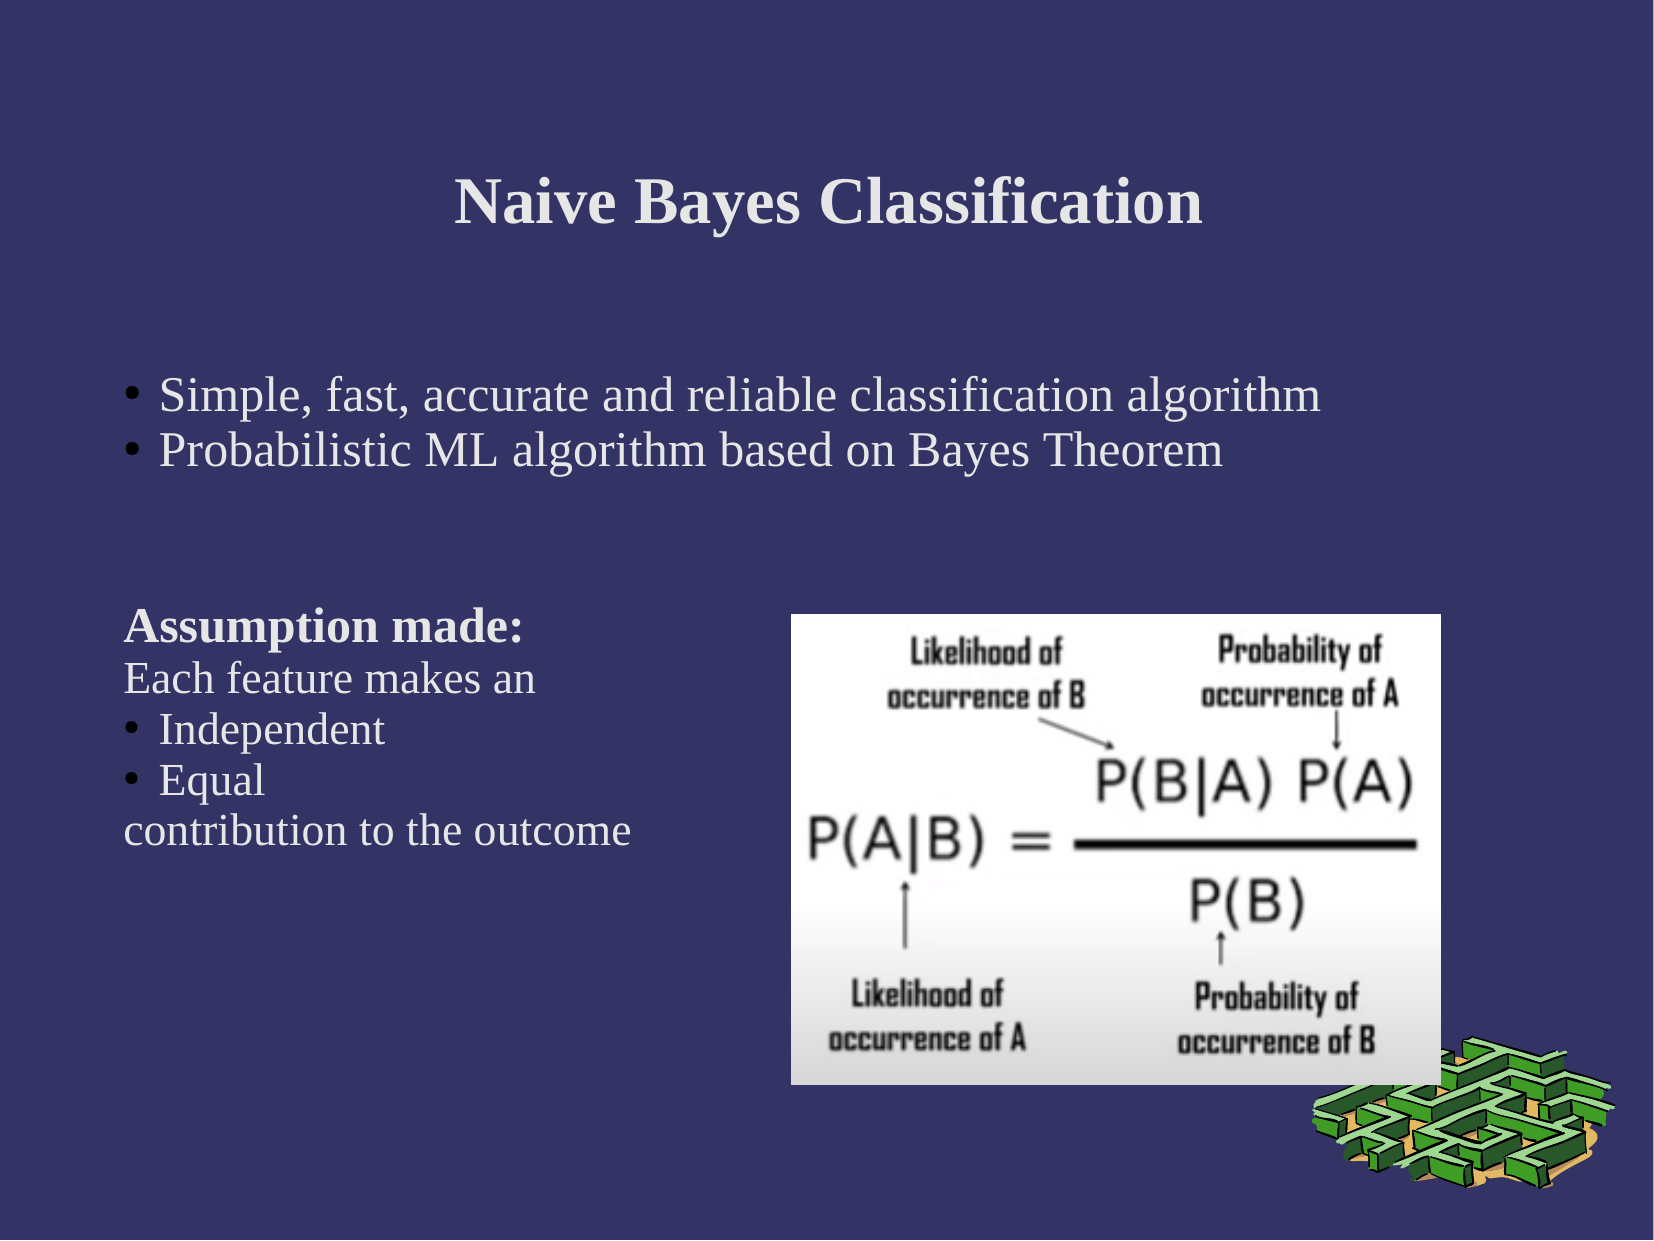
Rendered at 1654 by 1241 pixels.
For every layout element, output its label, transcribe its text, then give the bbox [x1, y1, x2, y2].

subtitle Naive Bayes Classification Simple, fast, accurate and reliable classification algorithm Probabilistic ML algorithm based on Bayes Theorem Assumption made: Each feature makes an Independent Equal contribution to the outcome [123, 0, 1536, 1111]
picture [791, 614, 1441, 1085]
